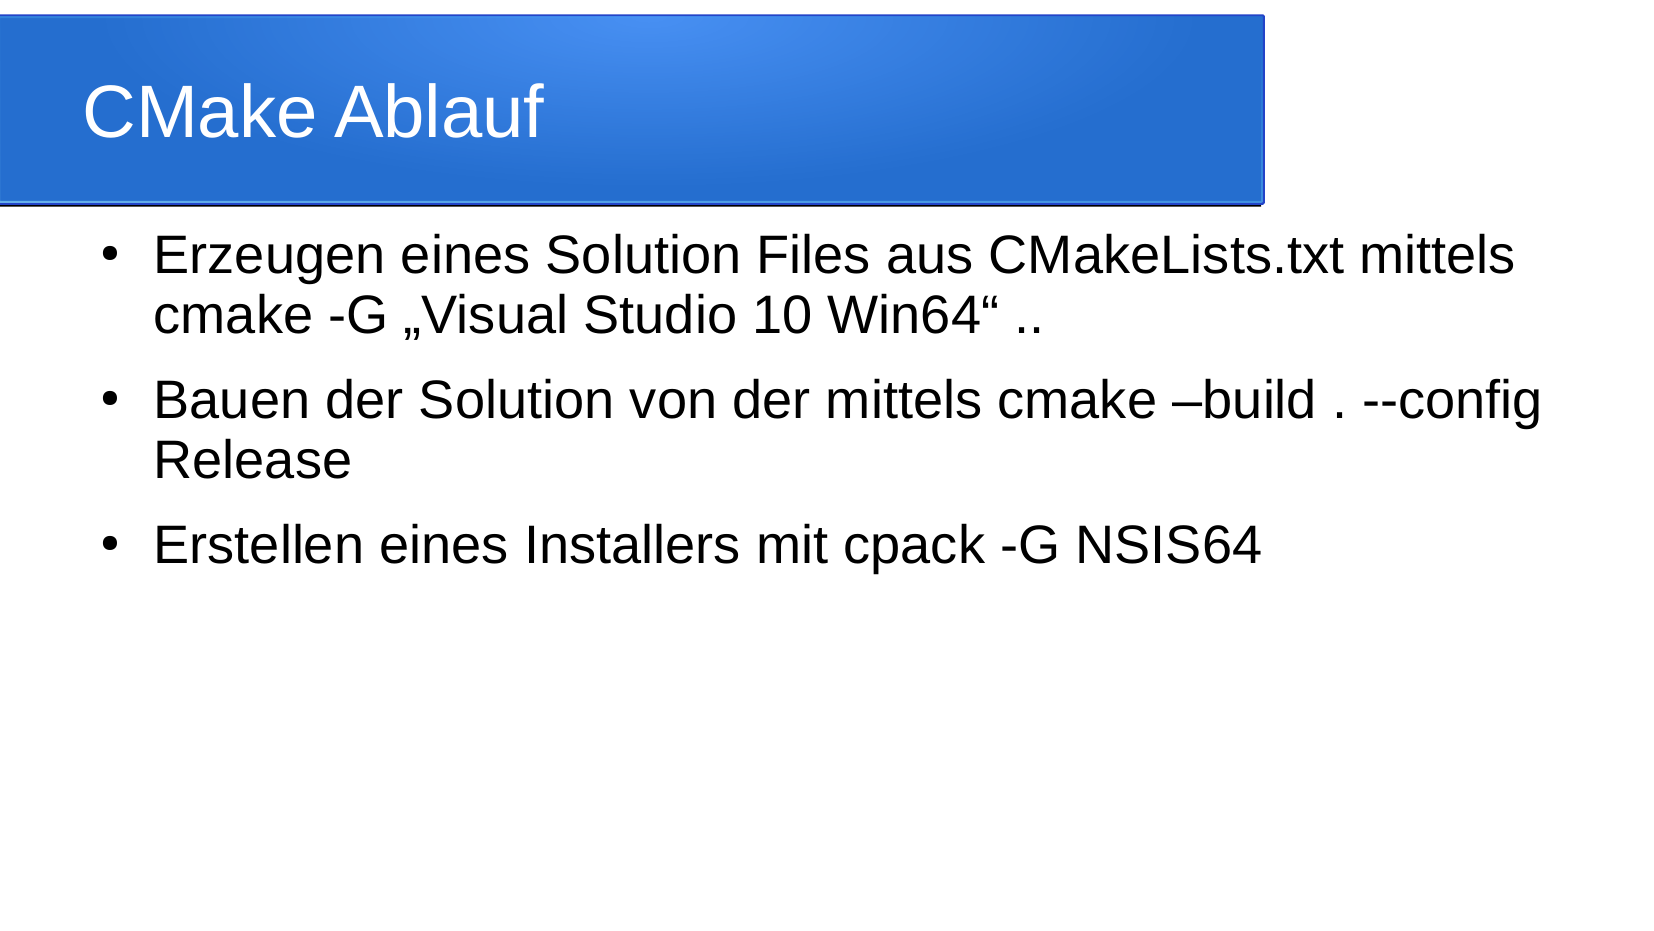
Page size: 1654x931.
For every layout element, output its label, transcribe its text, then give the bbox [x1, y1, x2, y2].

list Erzeugen eines Solution Files aus CMakeLists.txt mittels cmake -G „Visual Studio 10 Win64“ .. Bauen der Solution von der mittels cmake –build . --config Release Erstellen eines Installers mit cpack -G NSIS64 [82, 224, 1571, 764]
title CMake Ablauf [82, 35, 1235, 189]
